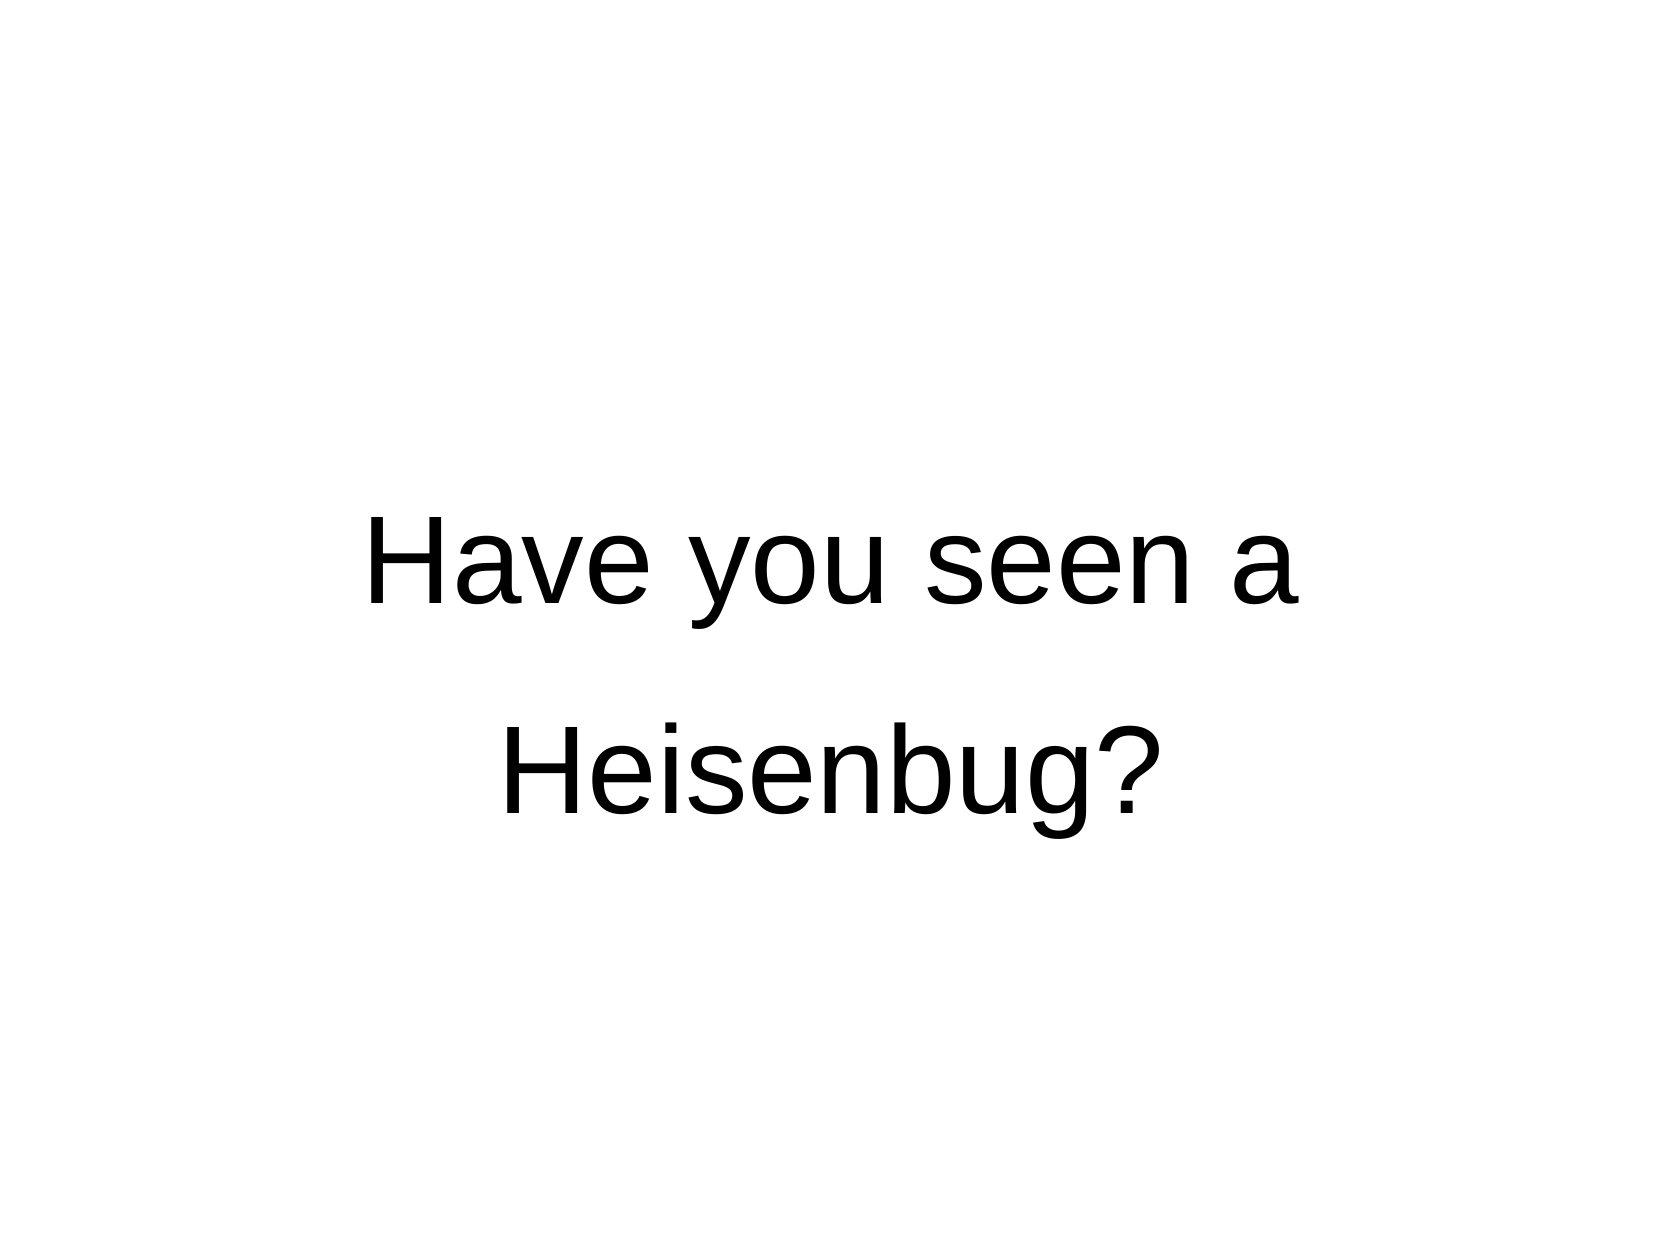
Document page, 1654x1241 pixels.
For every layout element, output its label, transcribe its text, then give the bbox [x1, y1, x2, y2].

title Have you seen a Heisenbug? [86, 90, 1576, 1171]
